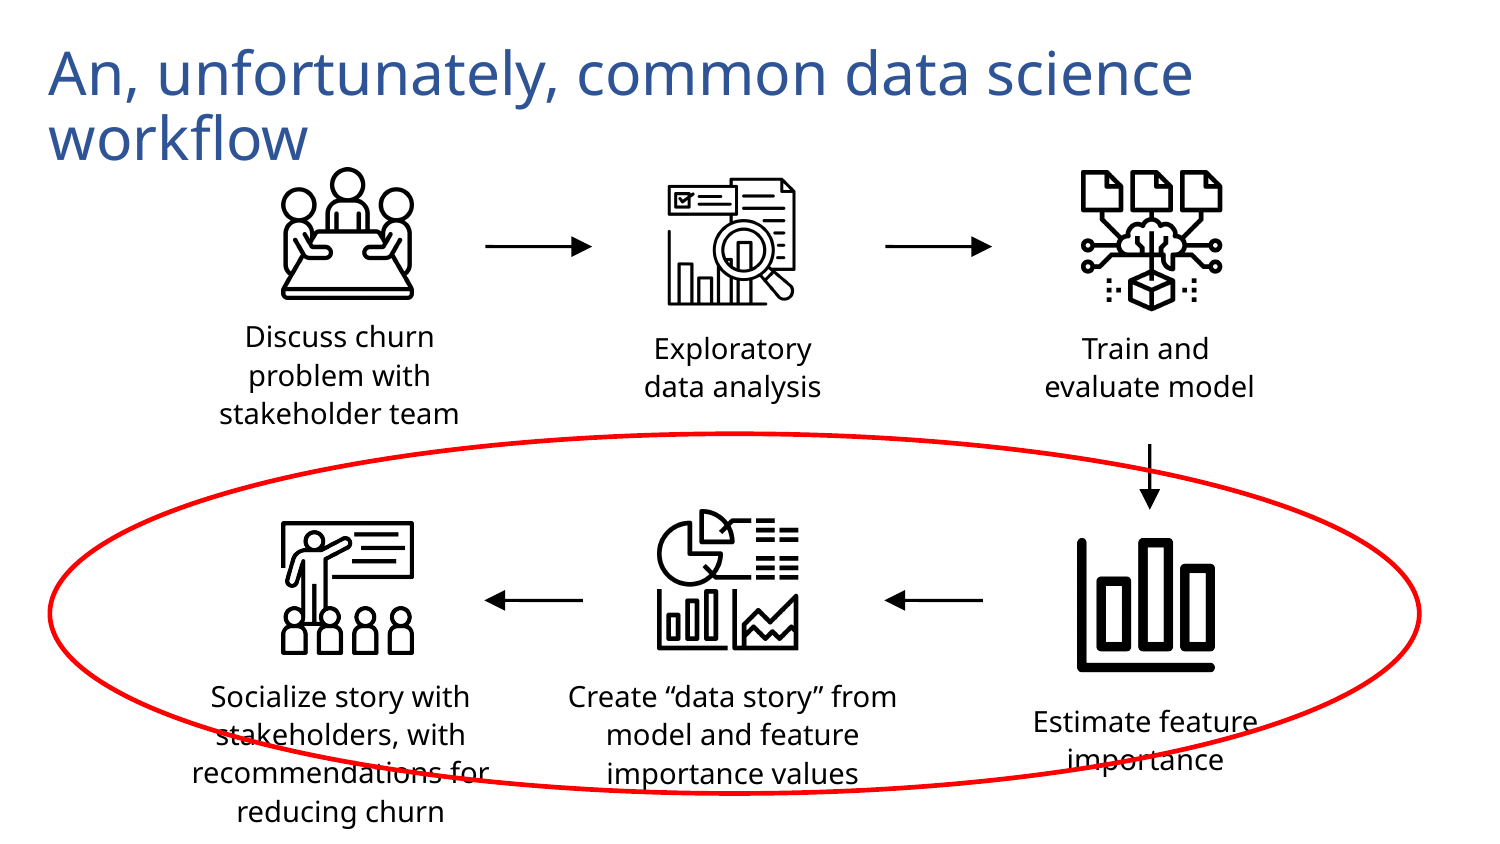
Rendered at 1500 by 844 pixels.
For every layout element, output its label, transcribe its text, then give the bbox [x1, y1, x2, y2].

text_box Socialize story with stakeholders, with recommendations for reducing churn [156, 668, 526, 782]
text_box Create “data story” from model and feature importance values [548, 668, 918, 789]
picture [281, 521, 414, 655]
title An, unfortunately, common data science workflow [34, 28, 1432, 123]
text_box Estimate feature importance [988, 693, 1303, 778]
picture [1077, 536, 1215, 674]
text_box Estimate feature importance [988, 717, 1303, 814]
text_box Exploratory data analysis [610, 321, 856, 429]
picture [652, 504, 803, 655]
text_box Discuss churn problem with stakeholder team [204, 309, 476, 430]
text_box Train and evaluate model [1019, 321, 1280, 429]
picture [1076, 165, 1227, 316]
picture [665, 175, 798, 308]
picture [281, 167, 414, 300]
text_box Socialize story with stakeholders, with recommendations for reducing churn [156, 713, 526, 844]
